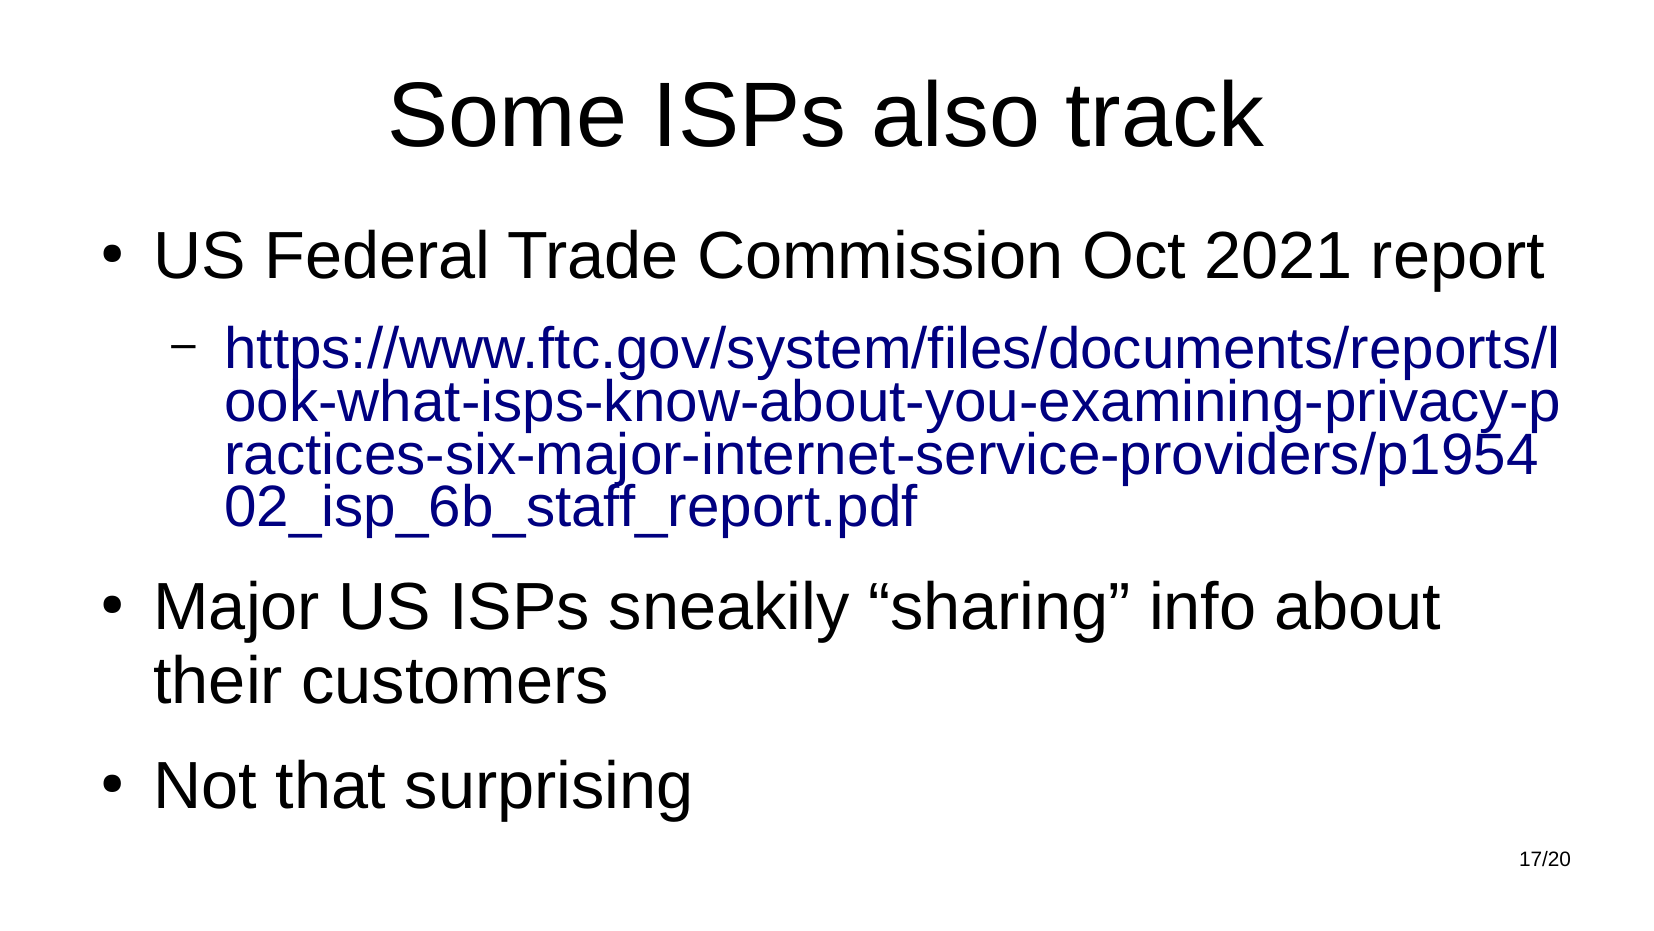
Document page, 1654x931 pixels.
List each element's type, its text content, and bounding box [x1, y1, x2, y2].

list US Federal Trade Commission Oct 2021 report https://www.ftc.gov/system/files/documents/reports/look-what-isps-know-about-you-examining-privacy-practices-six-major-internet-service-providers/p195402_isp_6b_staff_report.pdf Major US ISPs sneakily “sharing” info about their customers Not that surprising [82, 217, 1571, 758]
title Some ISPs also track [82, 37, 1571, 193]
